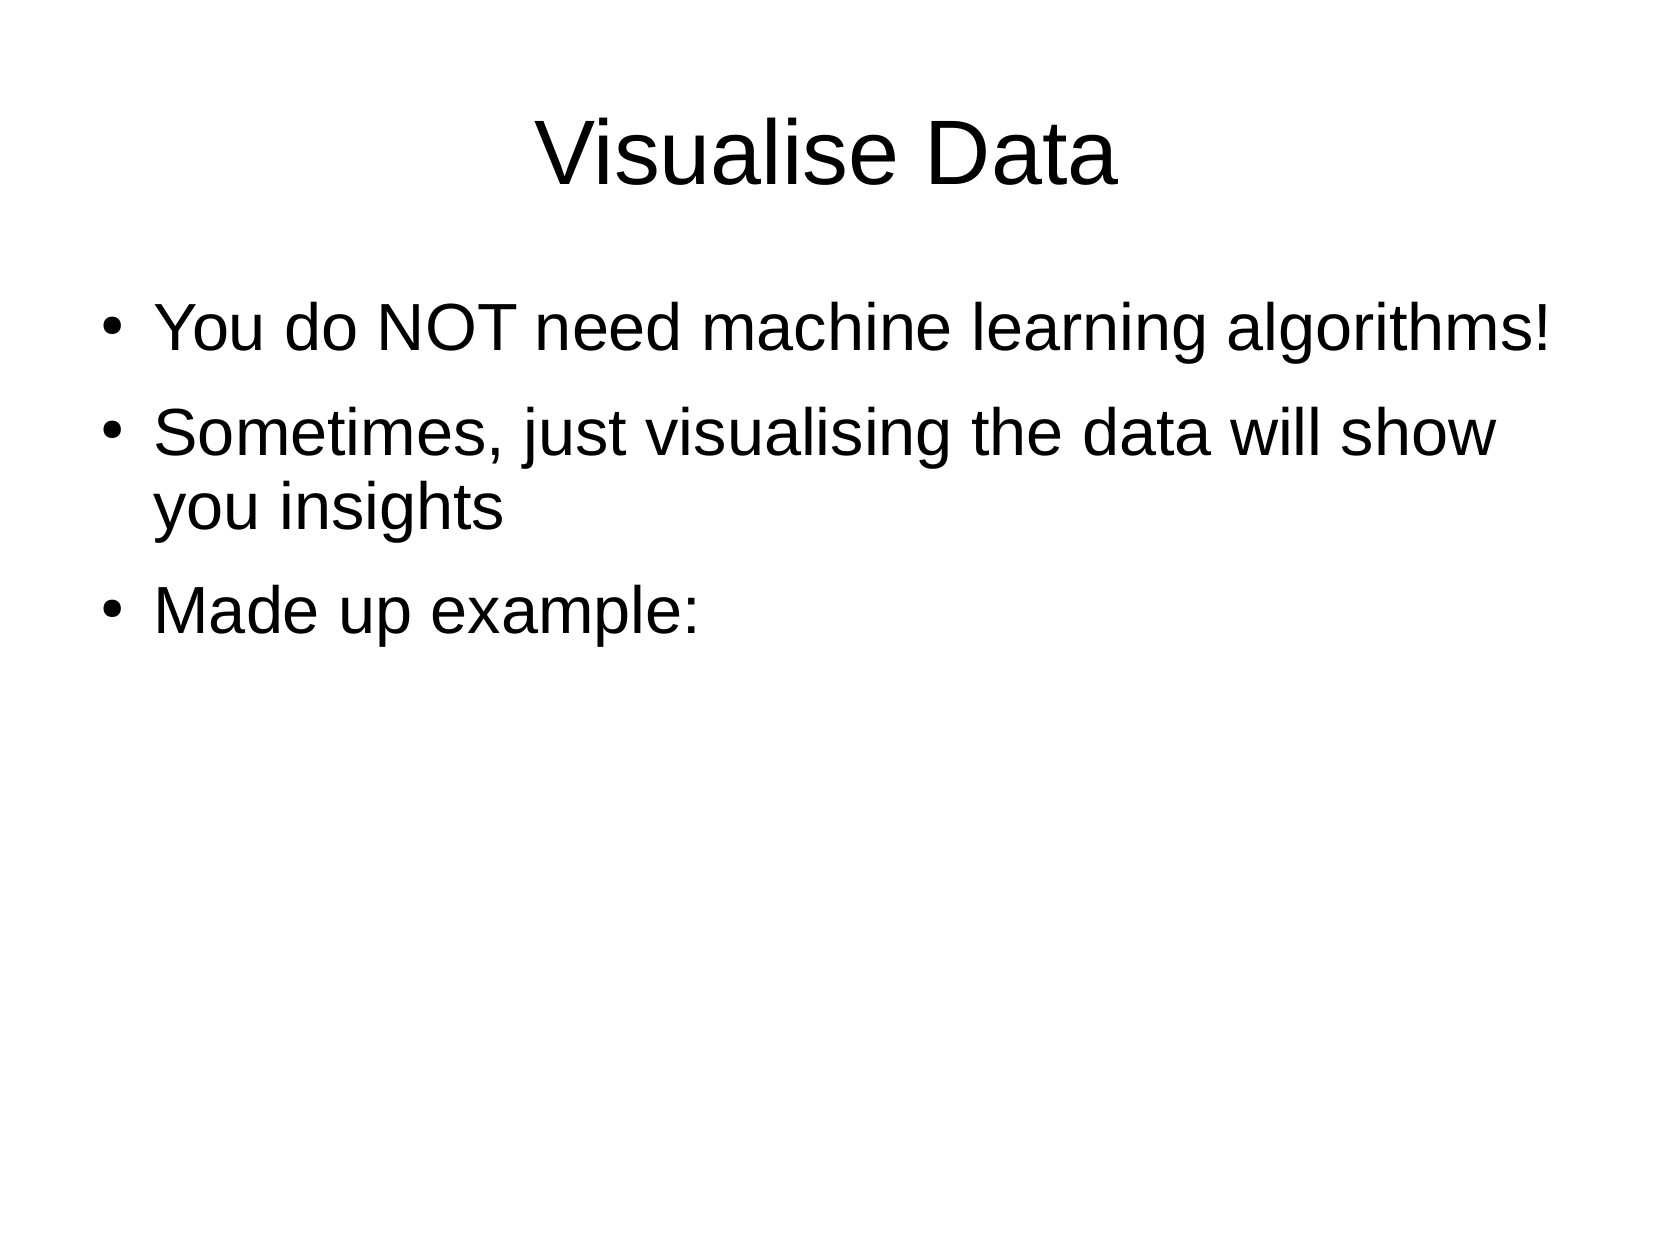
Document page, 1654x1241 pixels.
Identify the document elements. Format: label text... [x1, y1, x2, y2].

title Visualise Data [82, 49, 1571, 257]
list You do NOT need machine learning algorithms! Sometimes, just visualising the data will show you insights Made up example: [82, 290, 1571, 1109]
